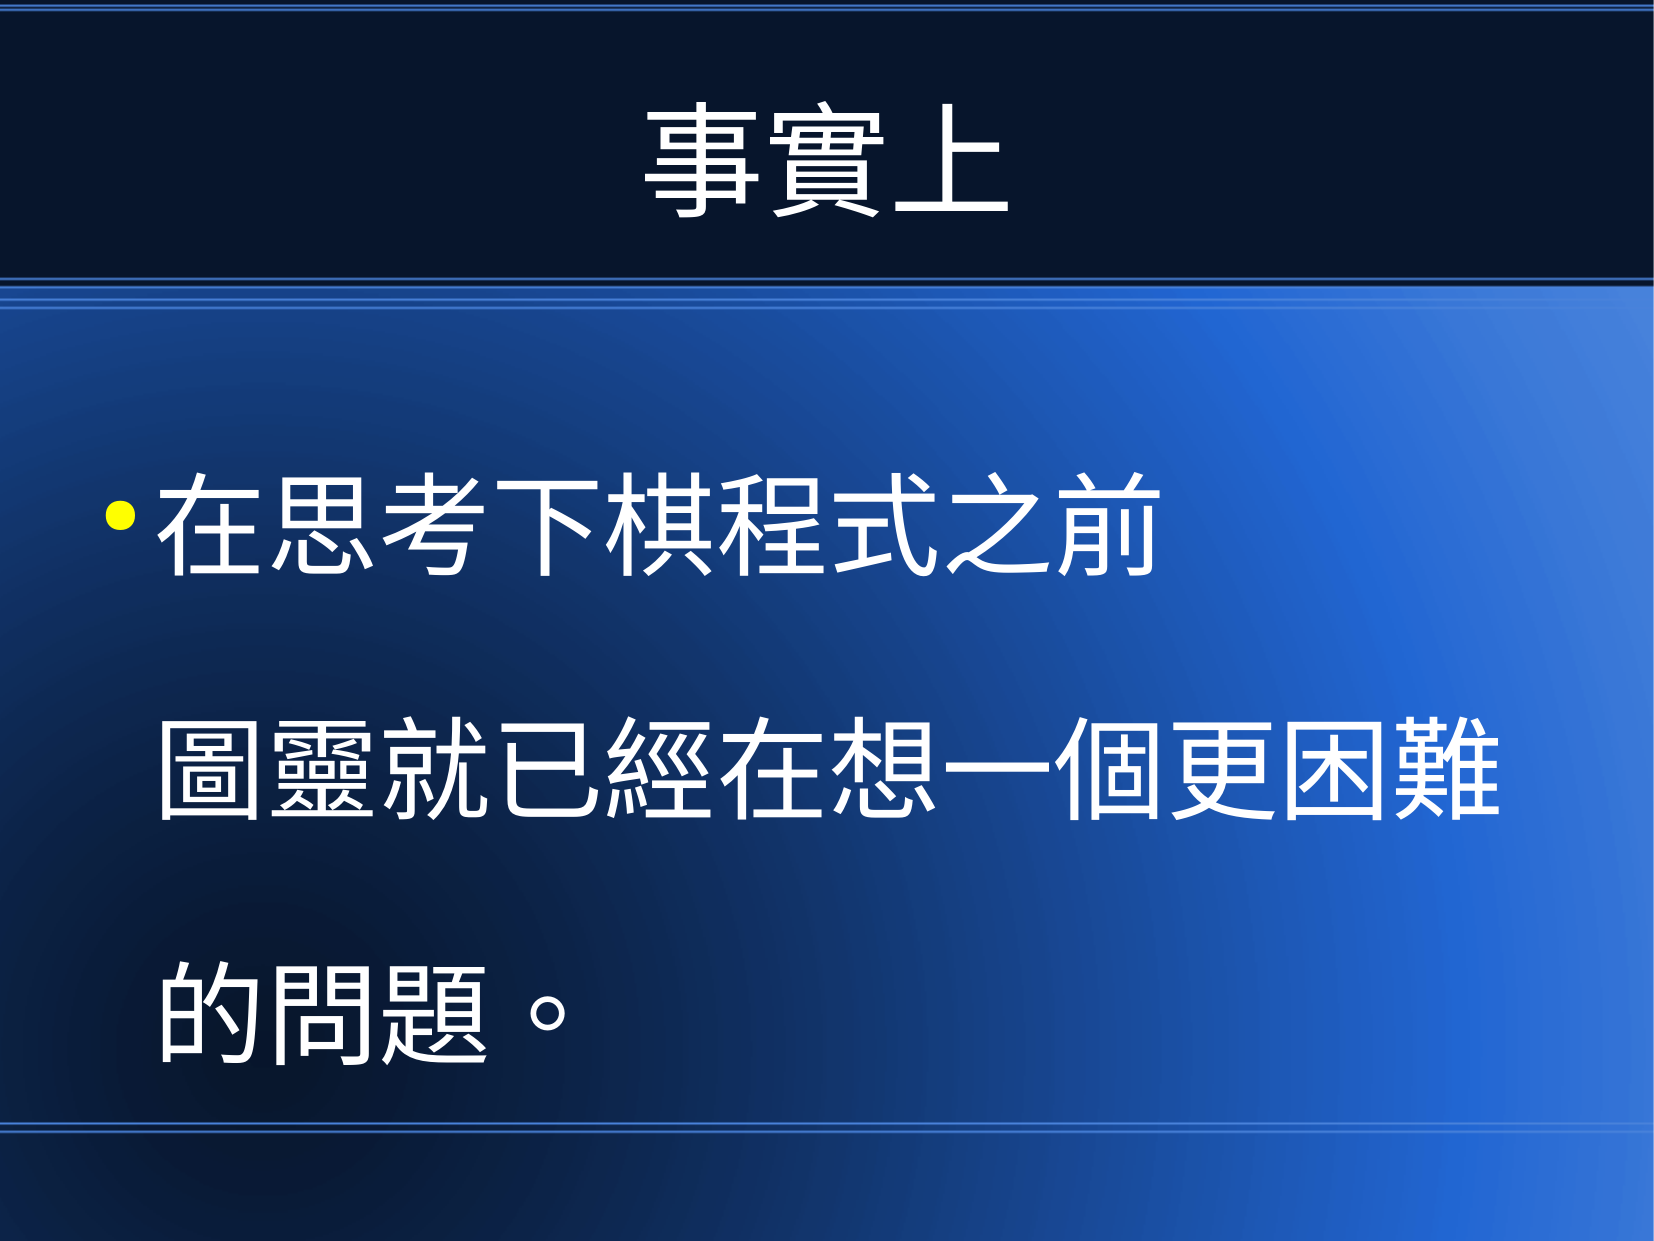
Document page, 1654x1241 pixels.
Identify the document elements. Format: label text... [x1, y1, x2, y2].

title 事實上 [82, 49, 1571, 257]
picture [0, 0, 1654, 1241]
list 在思考下棋程式之前 圖靈就已經在想一個更困難的問題。 [82, 355, 1571, 1241]
